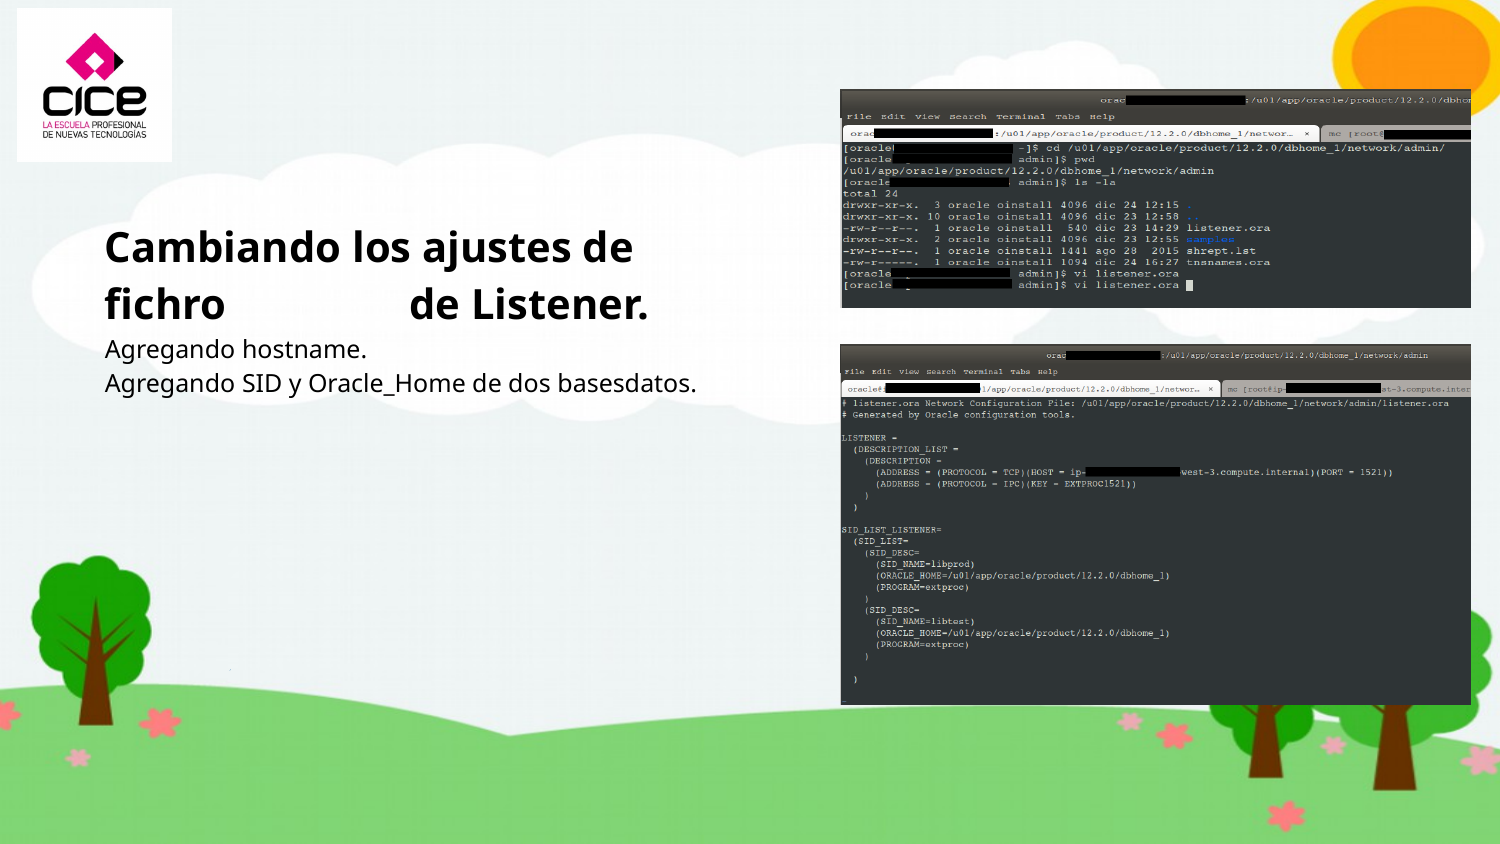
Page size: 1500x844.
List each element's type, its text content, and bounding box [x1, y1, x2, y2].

text_box Cambiando los ajustes de fichro de Listener. Agregando hostname. Agregando SID y Oracle_Home de dos basesdatos. [90, 210, 766, 375]
picture [0, 0, 1500, 844]
